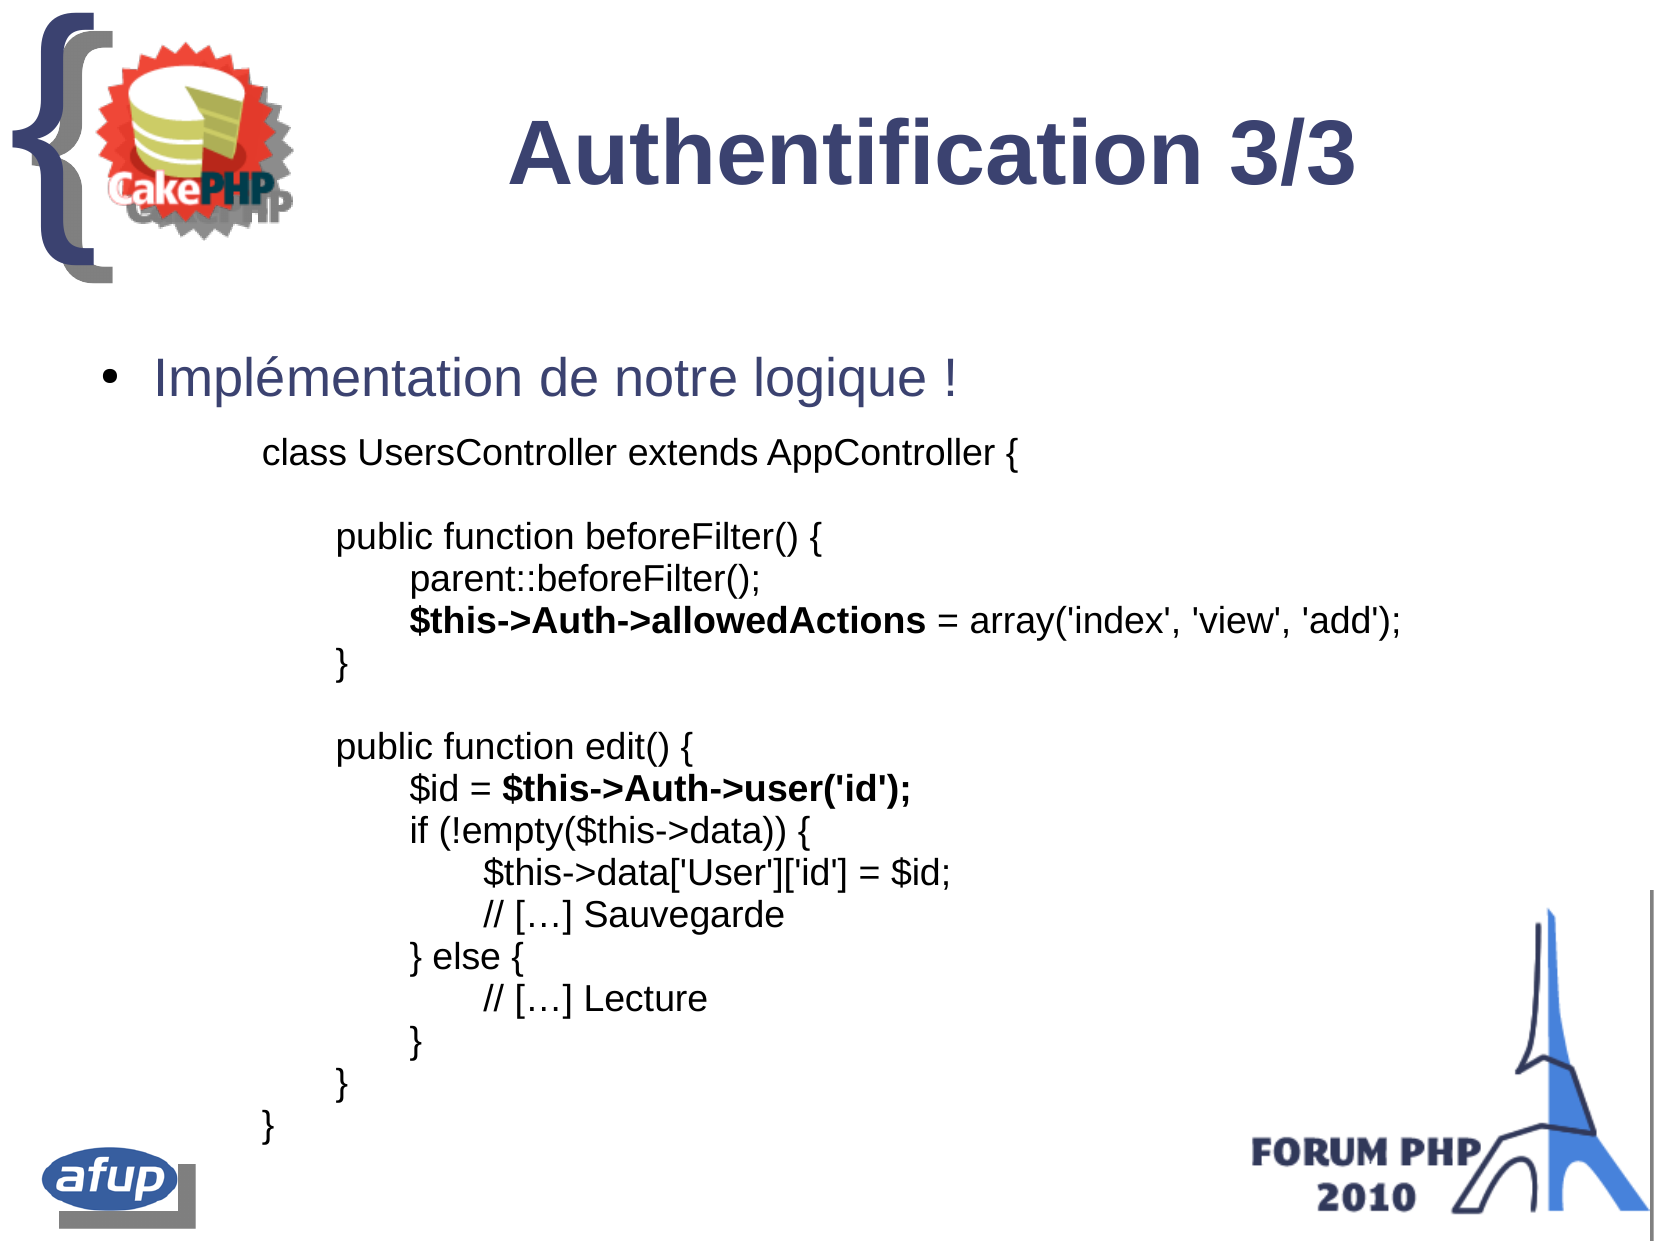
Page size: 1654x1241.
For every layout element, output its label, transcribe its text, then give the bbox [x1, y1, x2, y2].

picture [41, 1146, 178, 1211]
picture [1240, 872, 1650, 1241]
list Implémentation de notre logique ! [82, 290, 1571, 1094]
title Authentification 3/3 [295, 49, 1571, 257]
text_box class UsersController extends AppController { public function beforeFilter() { parent::beforeFilter(); $this->Auth->allowedActions = array('index', 'view', 'add'); } public function edit() { $id = $this->Auth->user('id'); if (!empty($this->data)) { $this->data['User']['id'] = $id; // […] Sauvegarde } else { // […] Lecture } } } [247, 424, 1625, 1234]
picture [88, 35, 284, 231]
